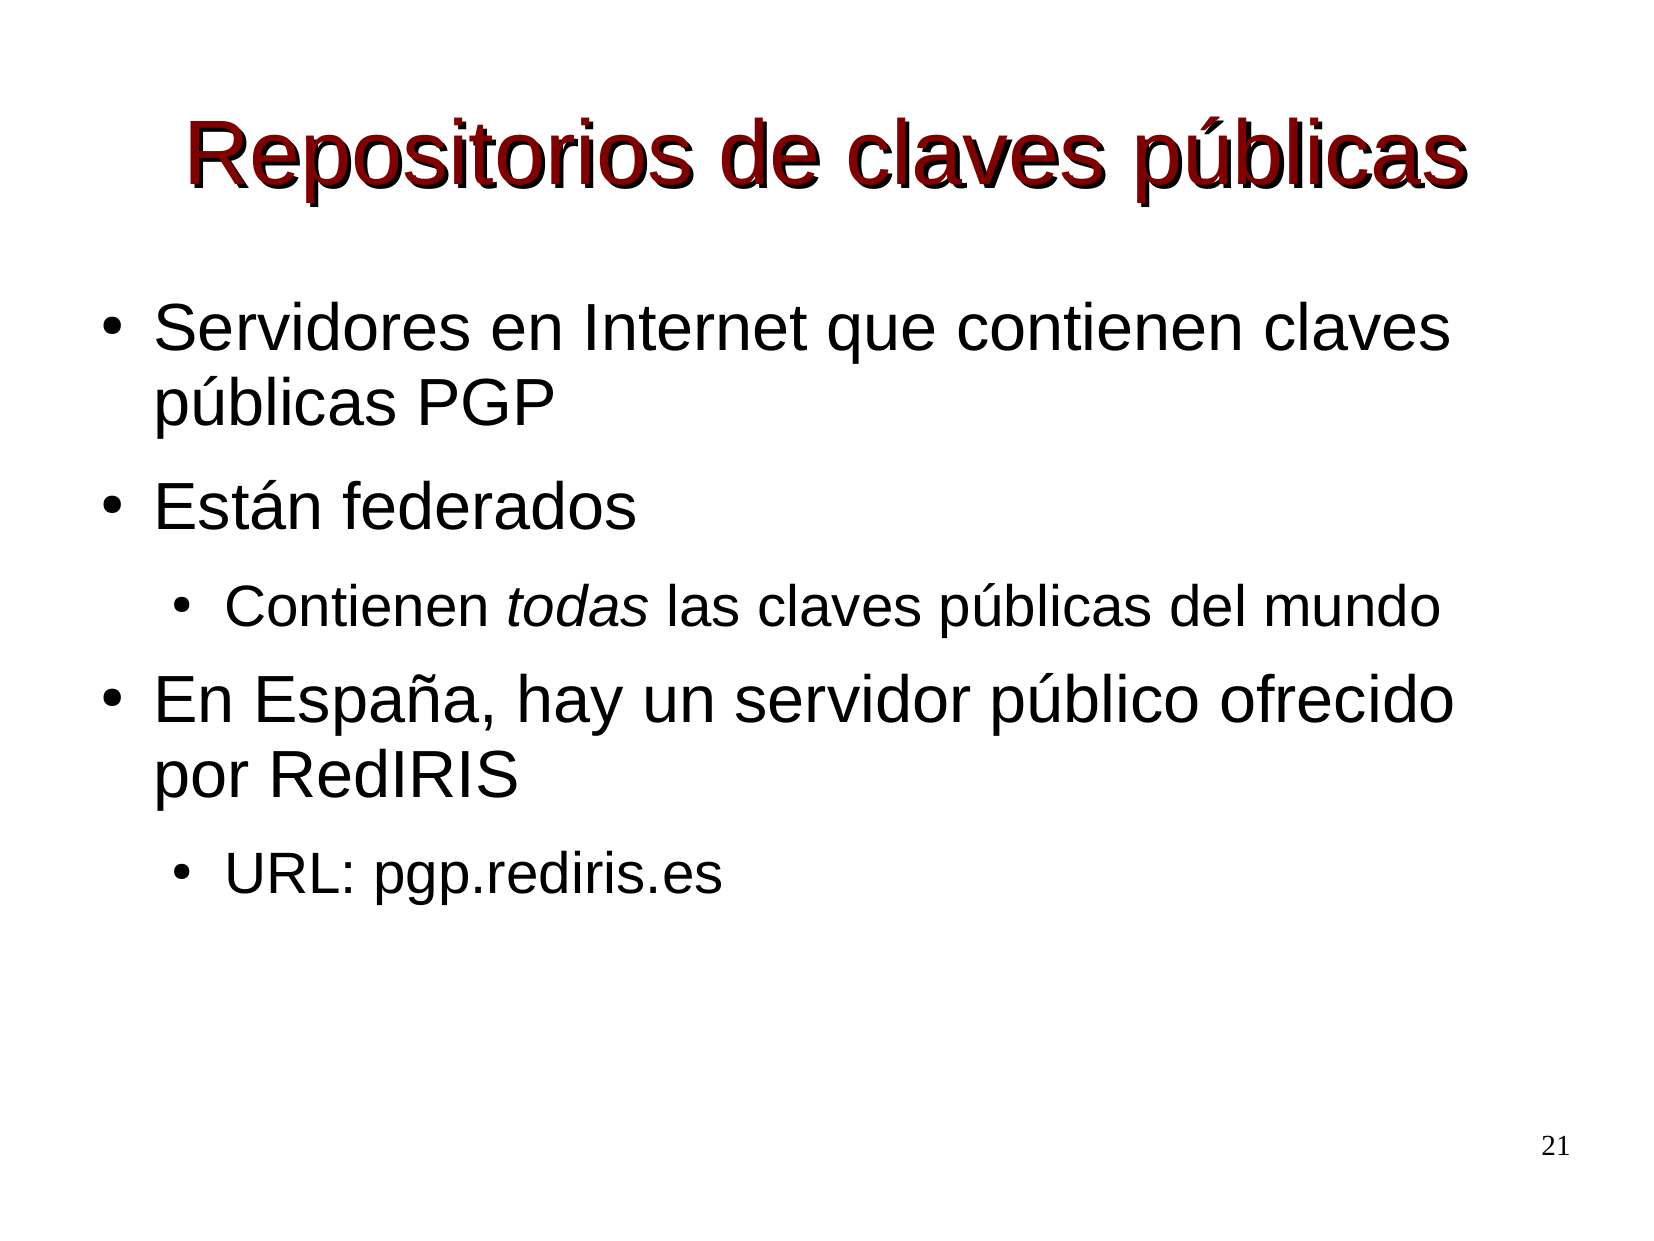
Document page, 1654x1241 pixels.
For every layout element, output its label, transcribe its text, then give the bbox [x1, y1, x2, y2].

title Repositorios de claves públicas [82, 49, 1571, 257]
list Servidores en Internet que contienen claves públicas PGP Están federados Contienen todas las claves públicas del mundo En España, hay un servidor público ofrecido por RedIRIS URL: pgp.rediris.es [82, 290, 1571, 1094]
